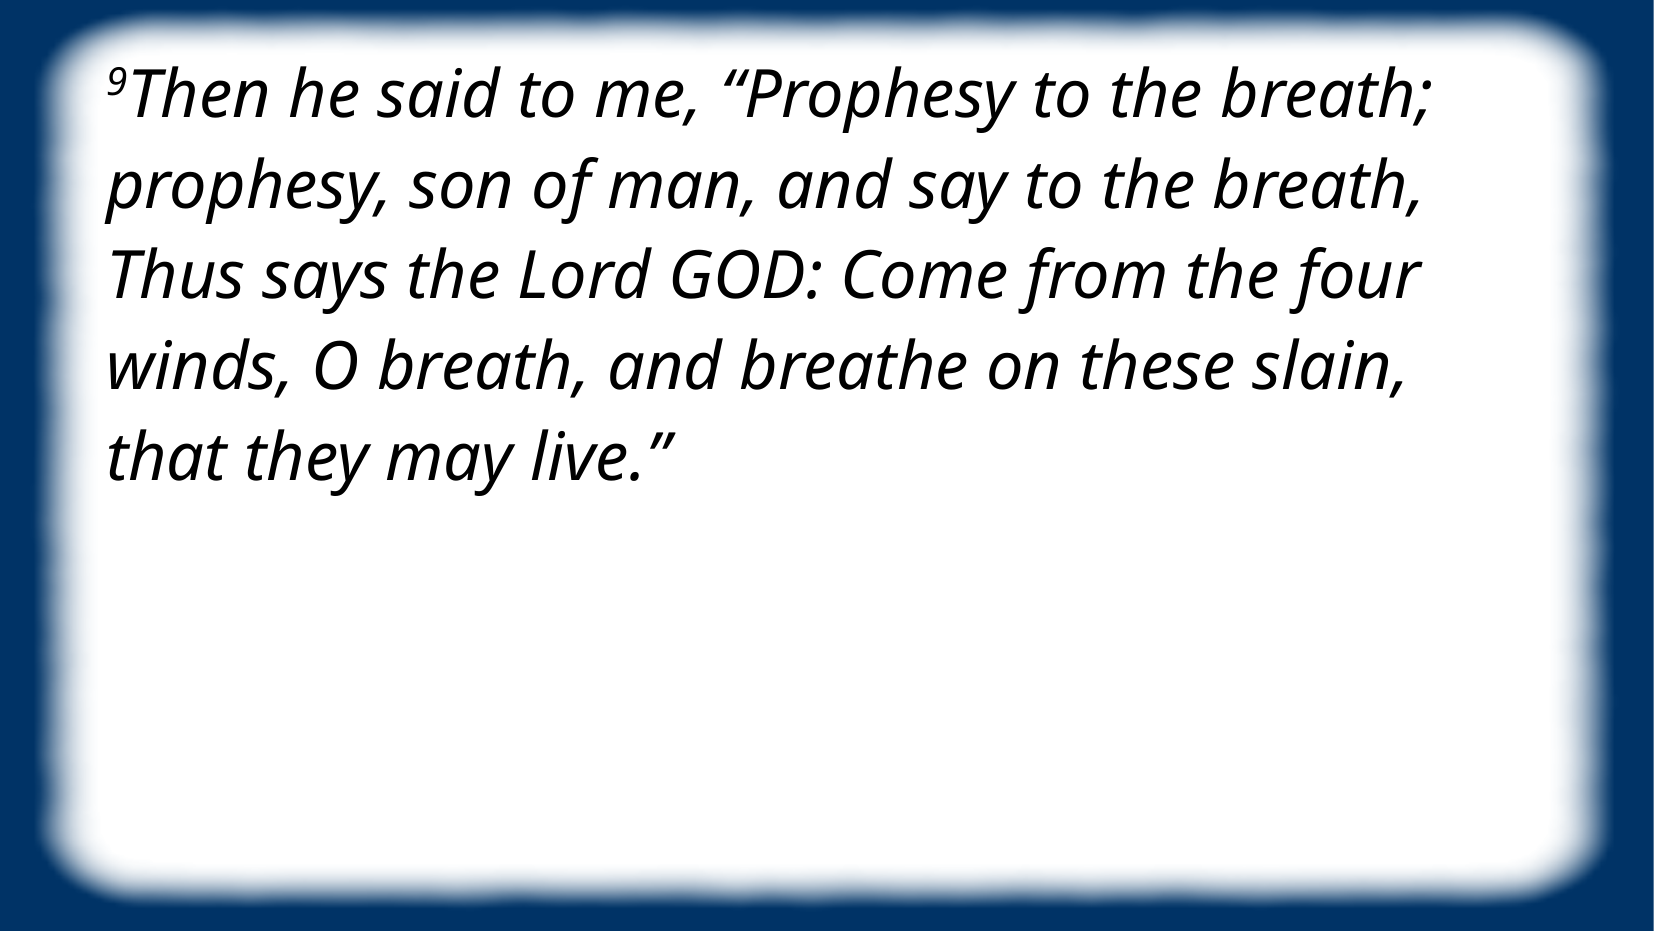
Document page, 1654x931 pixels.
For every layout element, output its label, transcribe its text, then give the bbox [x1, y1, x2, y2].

picture [0, 0, 1654, 931]
text_box 9Then he said to me, “Prophesy to the breath; prophesy, son of man, and say to the breath, Thus says the Lord GOD: Come from the four winds, O breath, and breathe on these slain, that they may live.” [91, 38, 1562, 498]
